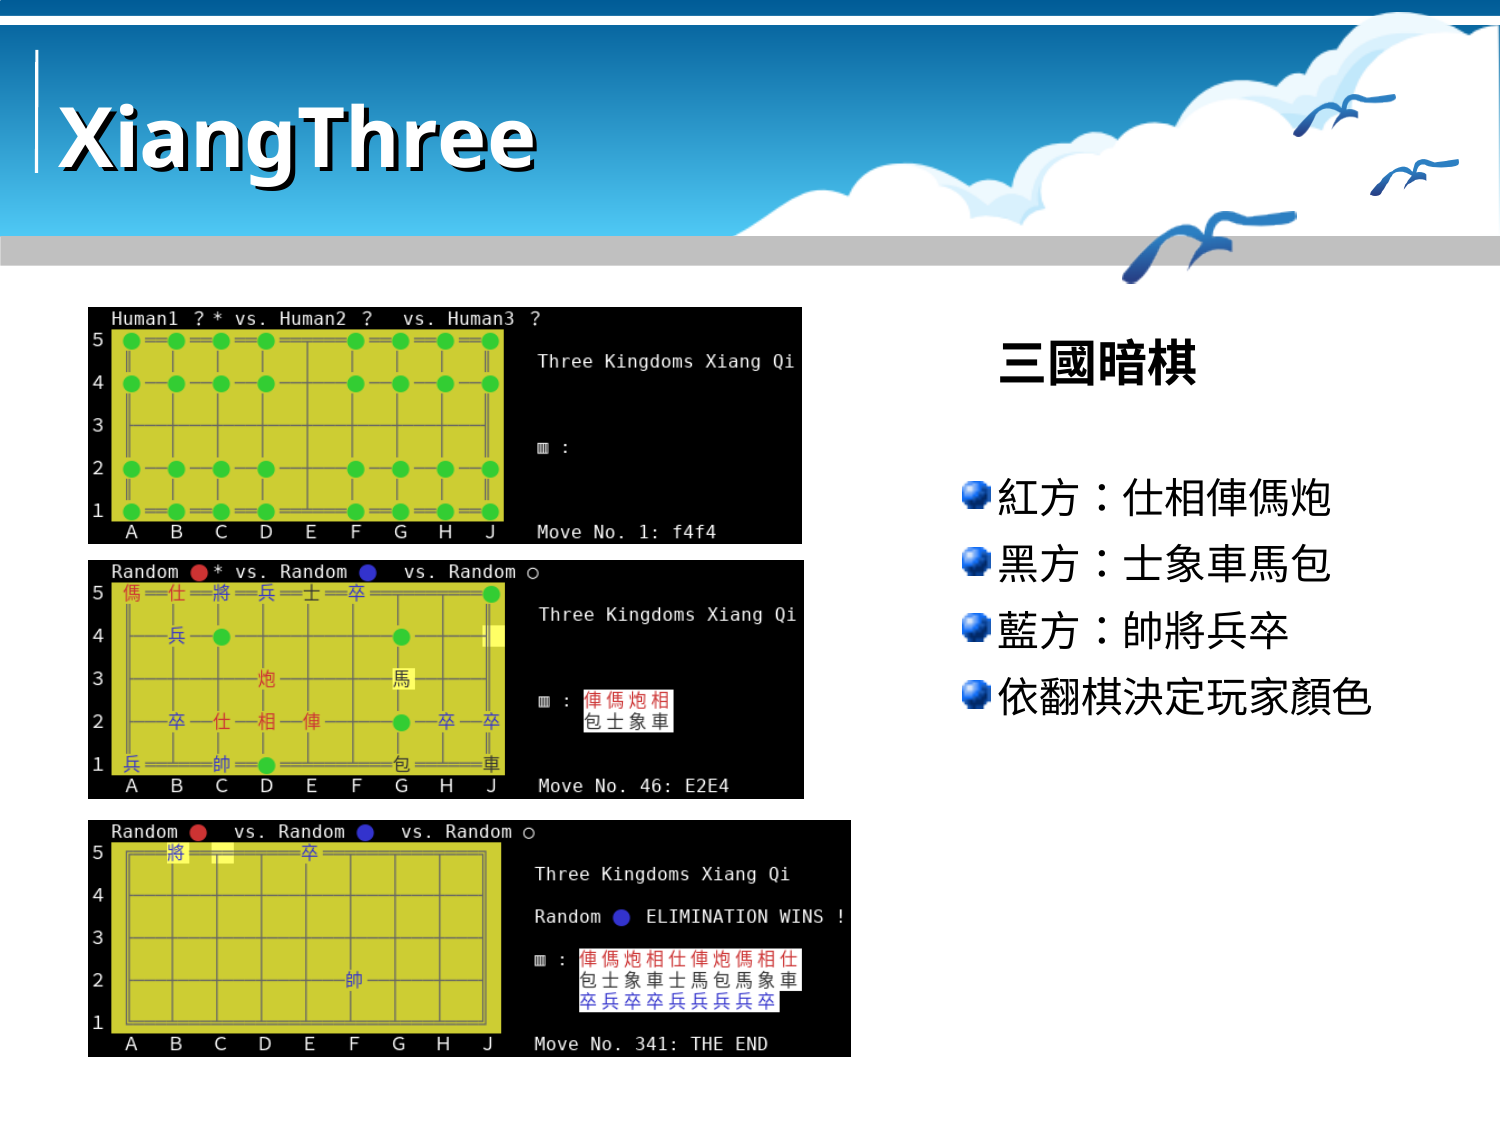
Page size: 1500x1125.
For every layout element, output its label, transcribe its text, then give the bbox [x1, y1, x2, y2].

picture [962, 620, 991, 642]
title XiangThree [59, 86, 1465, 186]
text_box 三國暗棋 紅方：仕相俥傌炮 黑方：士象車馬包 藍方：帥將兵卒 依翻棋決定玩家顏色 [947, 316, 1432, 620]
picture [962, 680, 991, 709]
picture [88, 820, 851, 1057]
picture [88, 307, 802, 544]
picture [730, 12, 1500, 284]
picture [88, 560, 804, 799]
